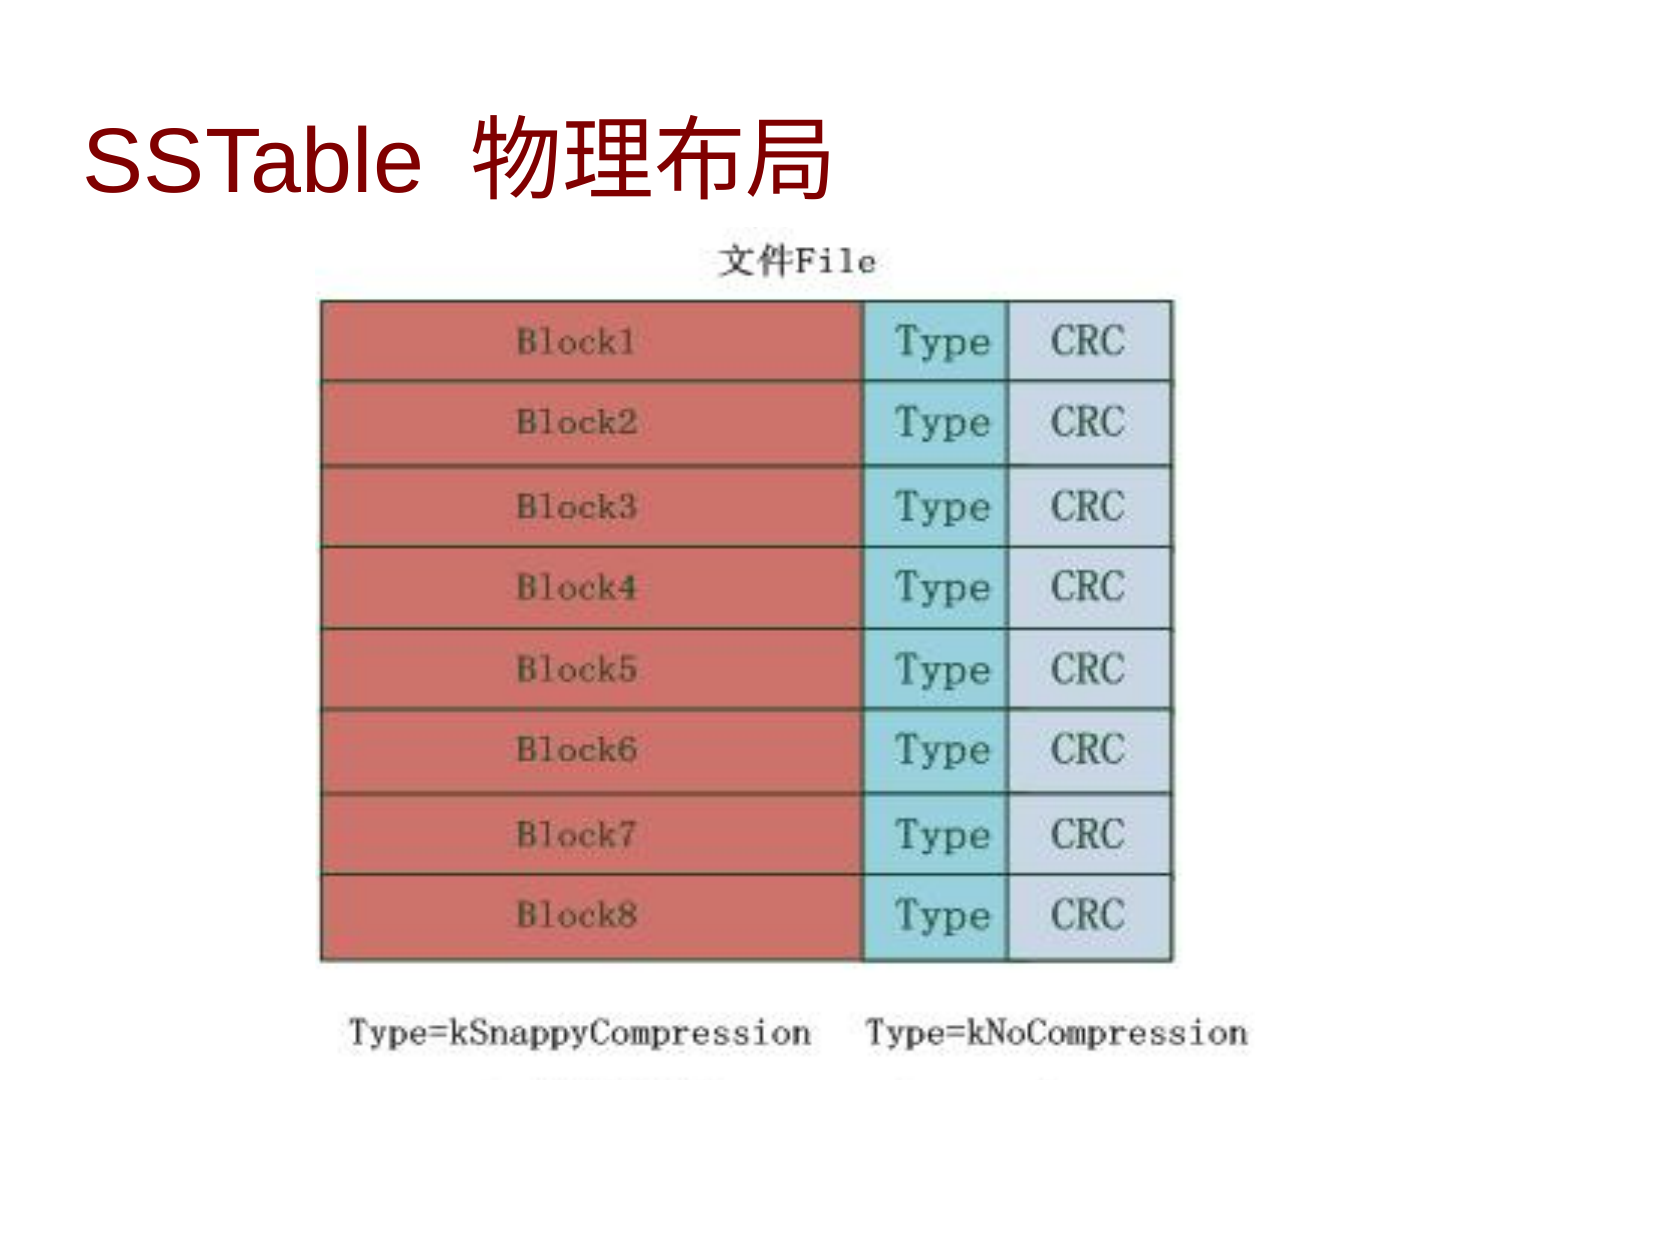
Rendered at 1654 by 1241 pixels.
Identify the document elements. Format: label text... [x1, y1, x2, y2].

picture [315, 227, 1321, 1080]
title SSTable 物理布局 [82, 49, 1571, 257]
